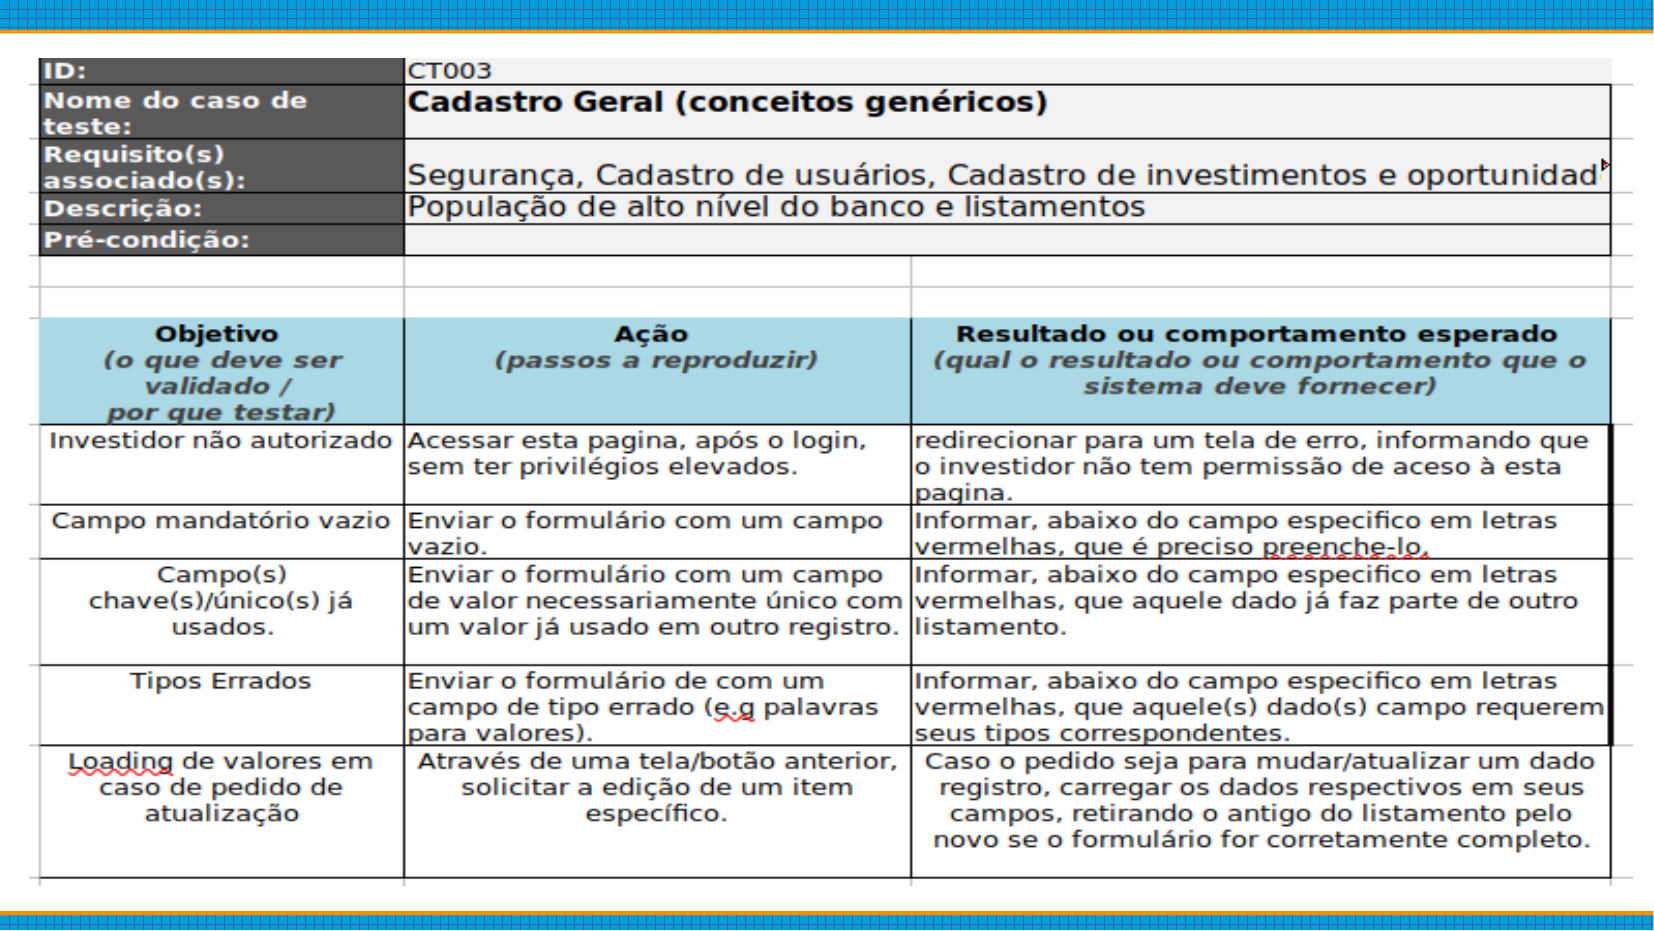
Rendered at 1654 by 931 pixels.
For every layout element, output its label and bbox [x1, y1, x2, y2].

picture [29, 58, 1633, 886]
